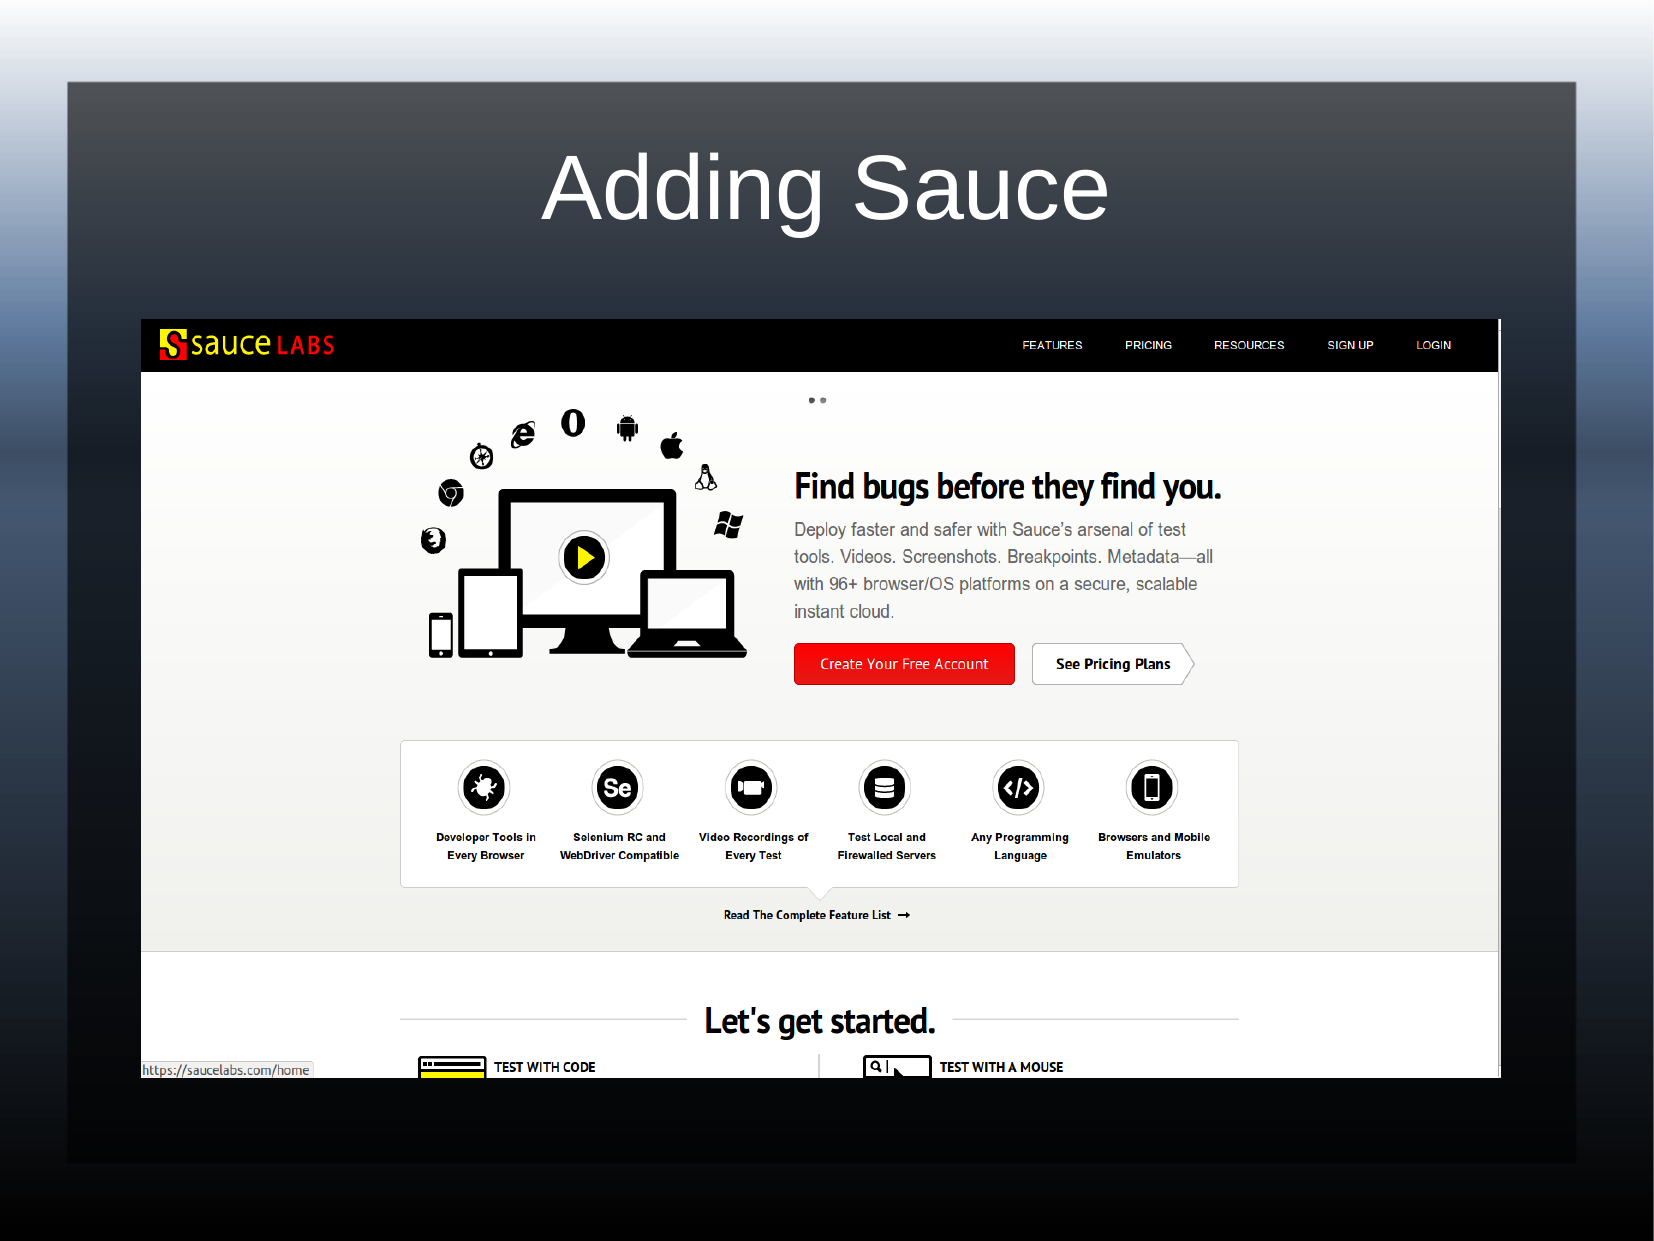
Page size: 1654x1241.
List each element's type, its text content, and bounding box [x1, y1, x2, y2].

picture [0, 0, 1654, 1241]
title Adding Sauce [82, 84, 1571, 292]
